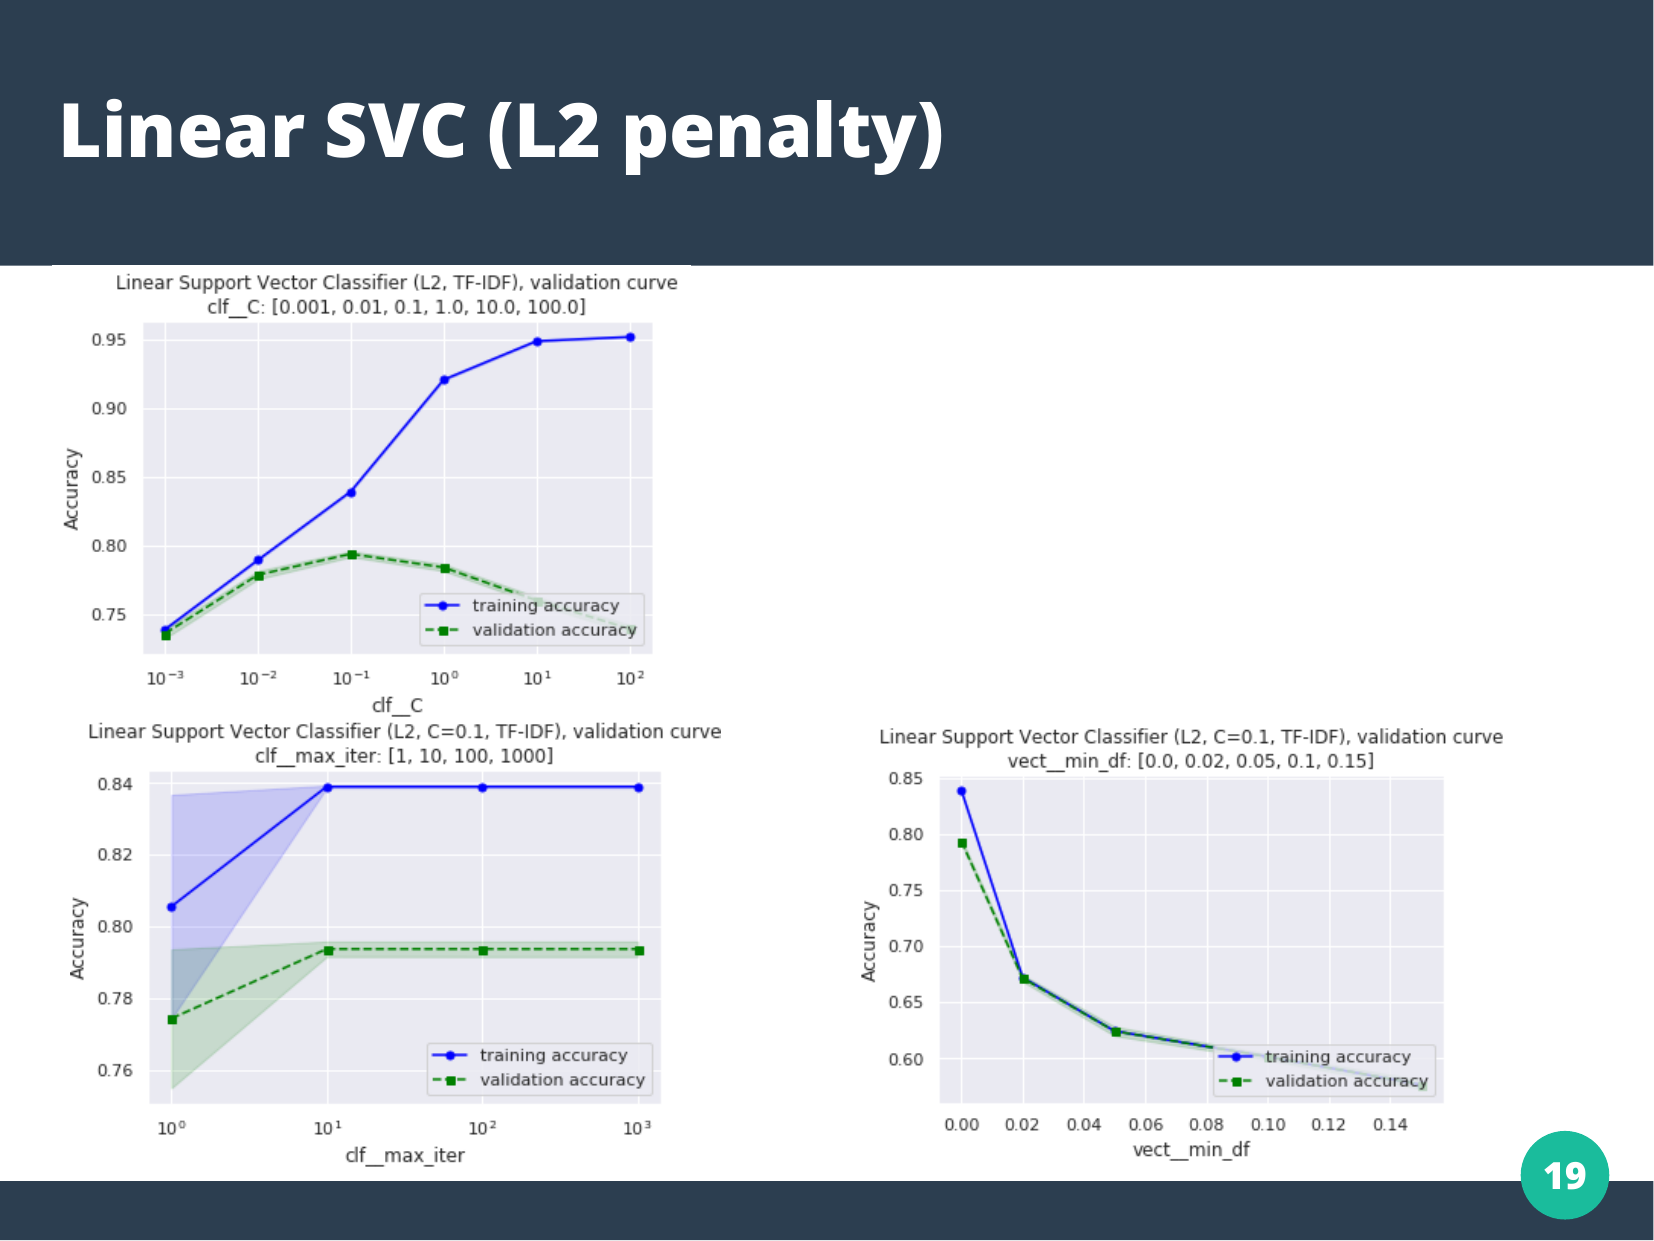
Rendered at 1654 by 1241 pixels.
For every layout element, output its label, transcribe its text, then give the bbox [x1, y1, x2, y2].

picture [52, 265, 721, 1173]
title Linear SVC (L2 penalty) [59, 49, 1595, 207]
picture [857, 724, 1512, 1170]
